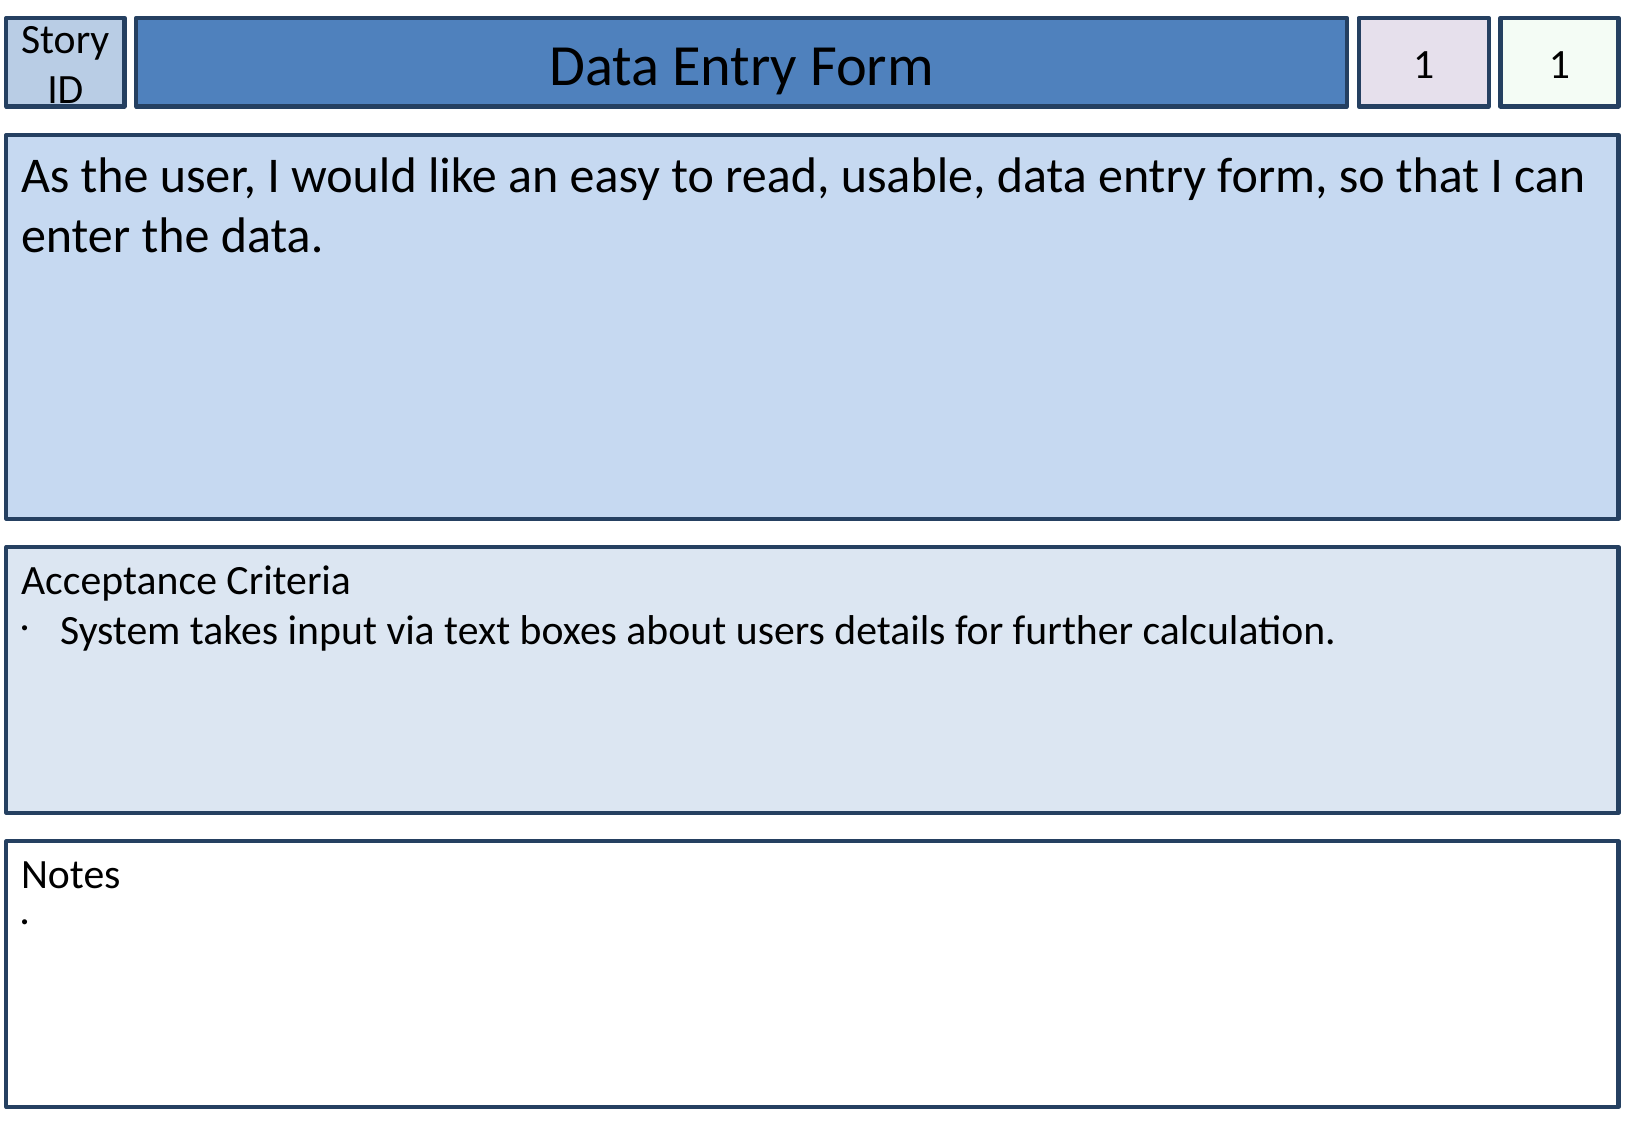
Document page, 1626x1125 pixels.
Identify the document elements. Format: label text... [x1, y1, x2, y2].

text_box 1 [1358, 17, 1489, 107]
text_box Data Entry Form [136, 17, 1347, 107]
text_box 1 [1500, 17, 1619, 107]
text_box Notes [6, 841, 1619, 1107]
text_box Acceptance Criteria System takes input via text boxes about users details for further calculation. [6, 547, 1619, 813]
text_box As the user, I would like an easy to read, usable, data entry form, so that I can enter the data. [6, 134, 1619, 519]
text_box Story ID [6, 17, 125, 107]
